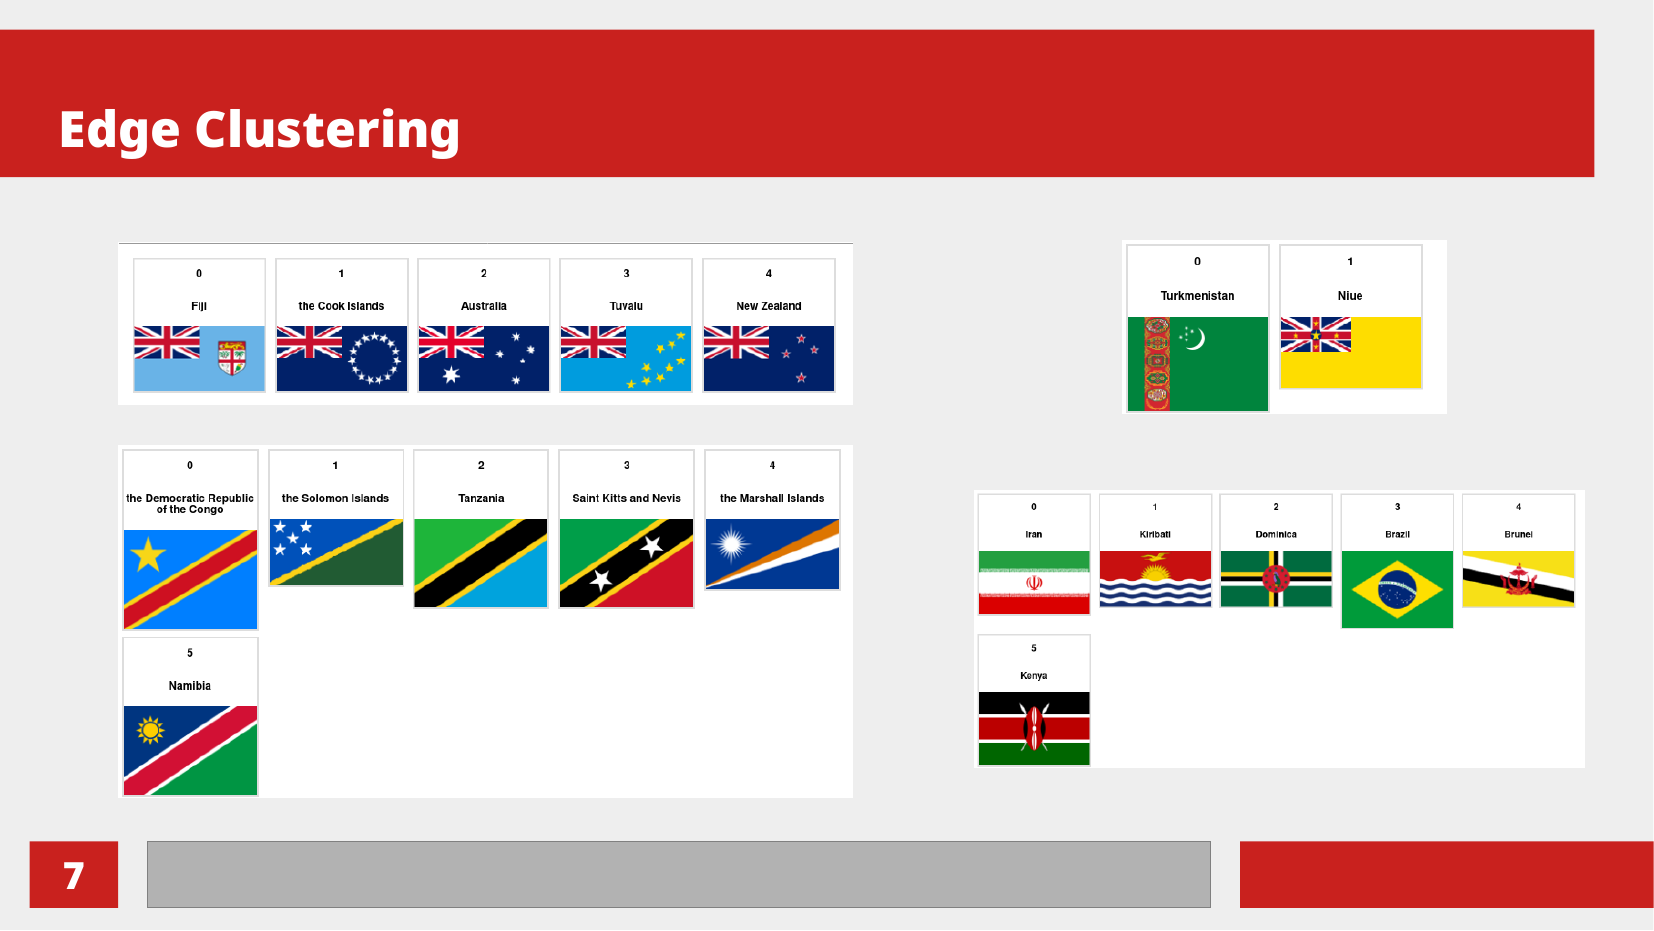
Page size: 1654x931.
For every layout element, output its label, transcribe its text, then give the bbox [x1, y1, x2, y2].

title Edge Clustering [59, 44, 1595, 163]
picture [974, 490, 1585, 768]
picture [118, 242, 853, 405]
picture [118, 445, 853, 798]
picture [1122, 240, 1447, 414]
